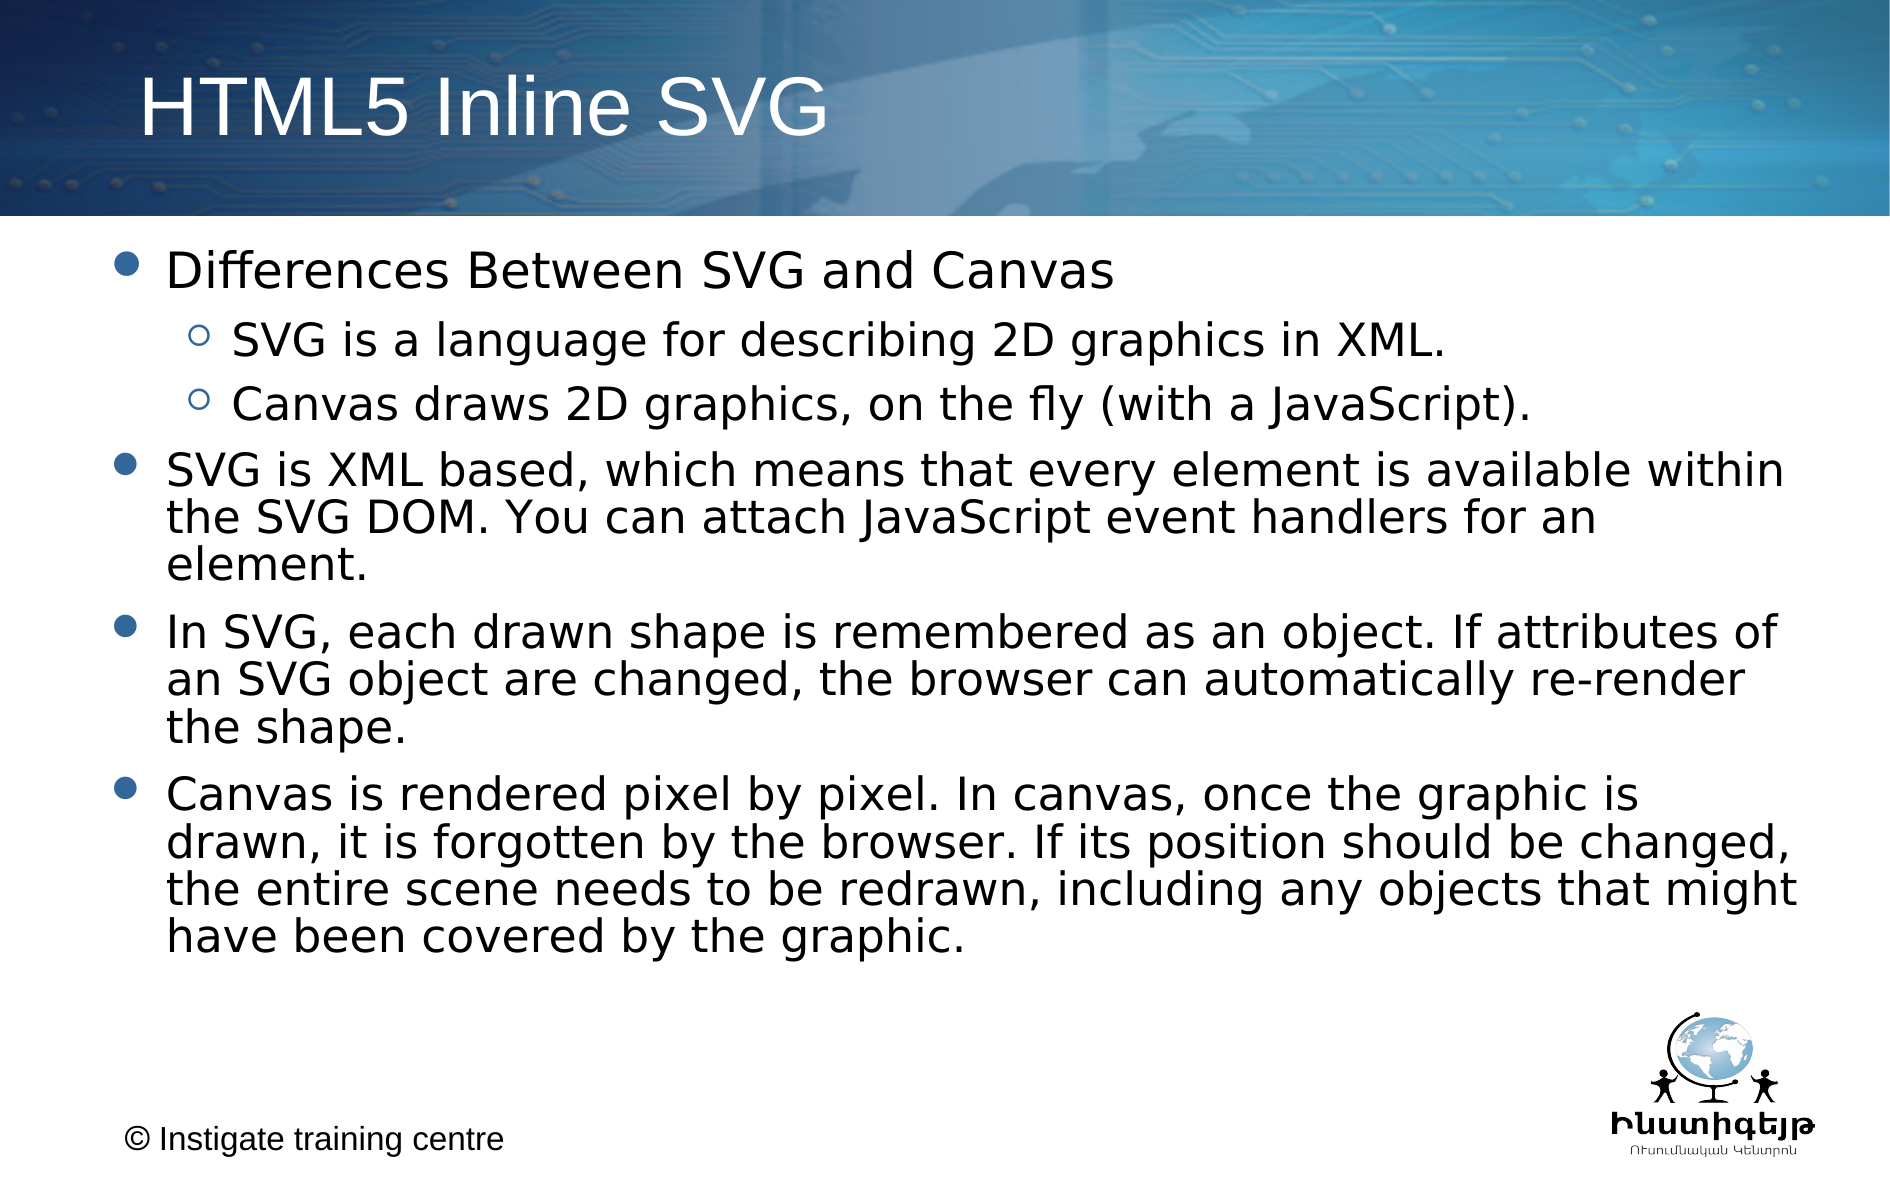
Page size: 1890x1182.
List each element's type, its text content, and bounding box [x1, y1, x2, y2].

picture [0, 0, 1890, 216]
picture [1612, 1012, 1815, 1157]
list Differences Between SVG and Canvas SVG is a language for describing 2D graphics in XML. Canvas draws 2D graphics, on the fly (with a JavaScript). SVG is XML based, which means that every element is available within the SVG DOM. You can attach JavaScript event handlers for an element. In SVG, each drawn shape is remembered as an object. If attributes of an SVG object are changed, the browser can automatically re-render the shape. Canvas is rendered pixel by pixel. In canvas, once the graphic is drawn, it is forgotten by the browser. If its position should be changed, the entire scene needs to be redrawn, including any objects that might have been covered by the graphic. [110, 247, 1801, 276]
